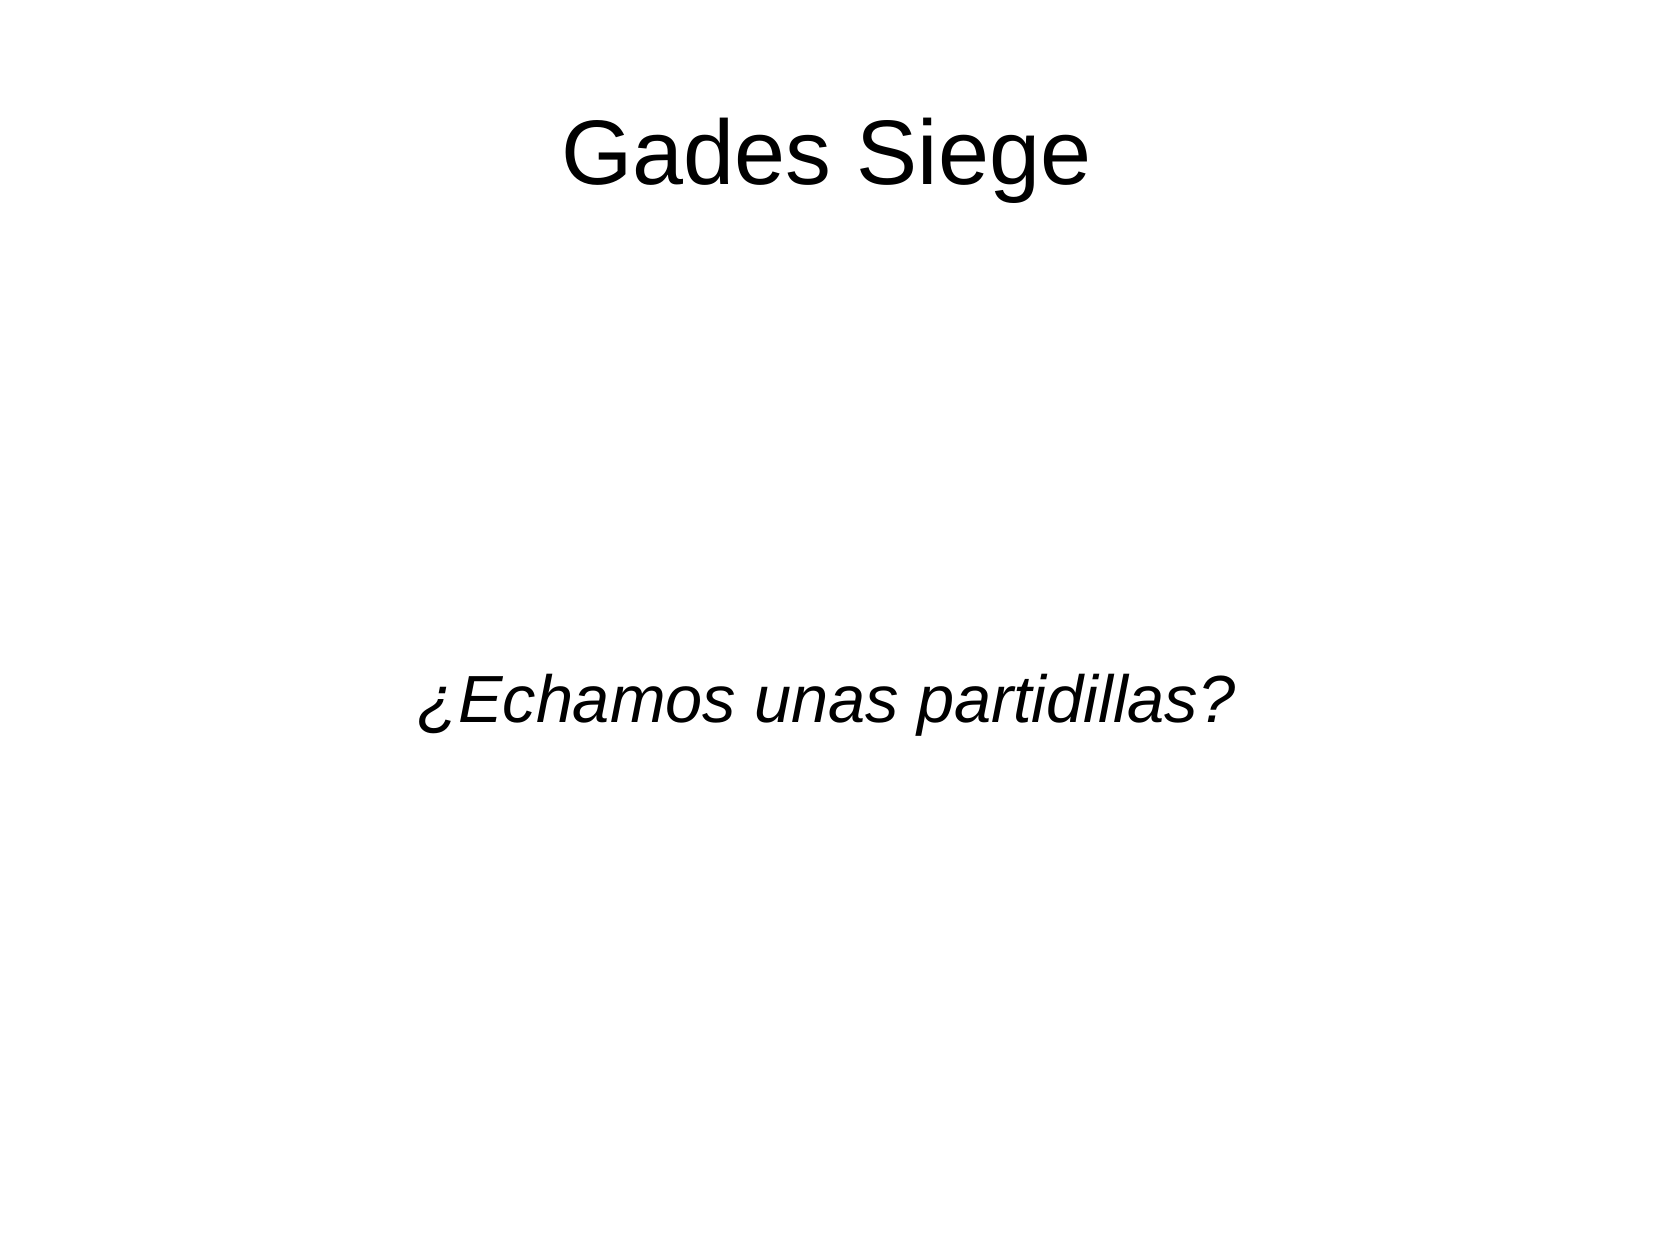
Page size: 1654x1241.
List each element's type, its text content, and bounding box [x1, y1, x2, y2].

subtitle ¿Echamos unas partidillas? [82, 290, 1571, 1109]
title Gades Siege [82, 49, 1571, 257]
